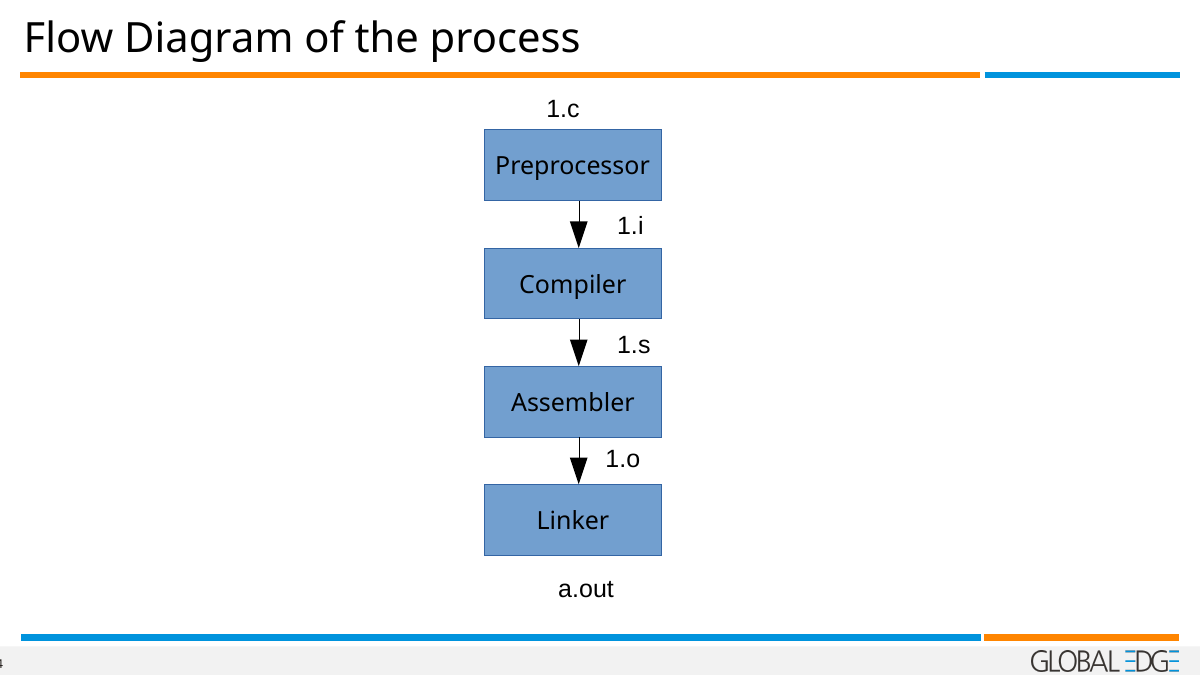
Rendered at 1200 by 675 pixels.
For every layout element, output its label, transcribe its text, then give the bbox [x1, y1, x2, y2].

text_box 1.i [602, 204, 745, 249]
text_box Linker [484, 484, 662, 556]
picture [1031, 650, 1179, 672]
text_box Assembler [484, 366, 662, 438]
text_box Compiler [484, 248, 662, 319]
text_box 1.o [590, 437, 733, 481]
text_box a.out [543, 566, 686, 610]
text_box Preprocessor [484, 129, 662, 201]
text_box 1.c [531, 86, 674, 130]
title Flow Diagram of the process [12, 9, 1088, 63]
text_box 1.s [602, 323, 745, 367]
